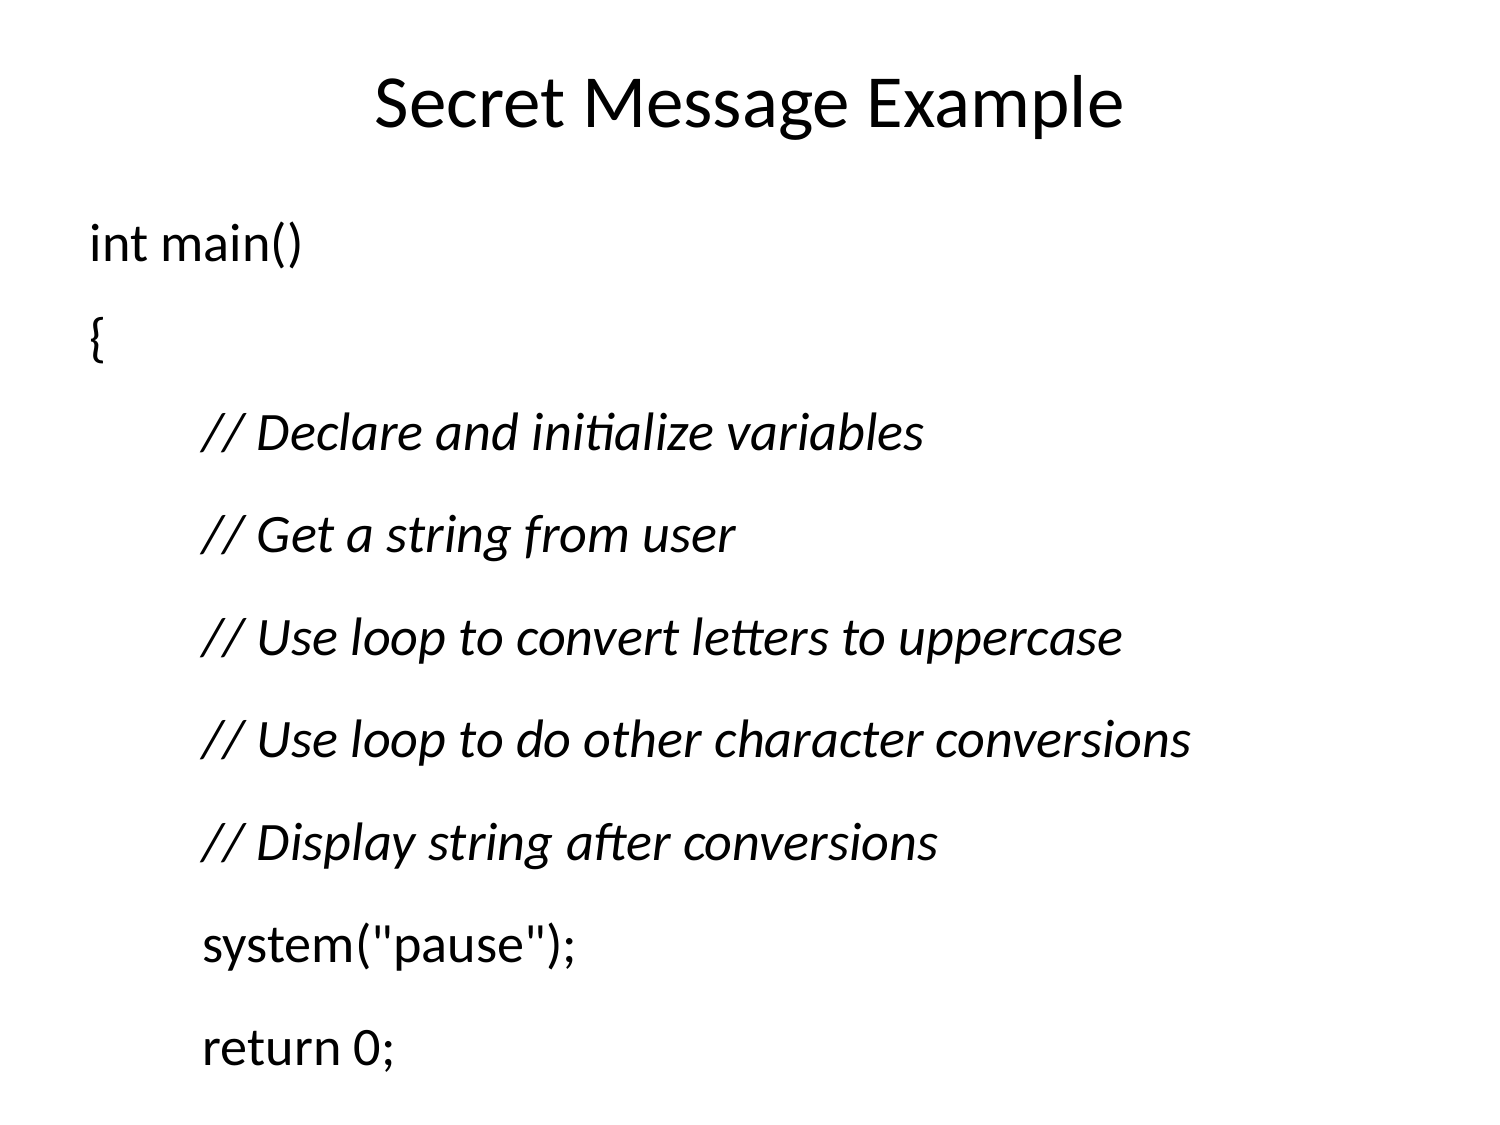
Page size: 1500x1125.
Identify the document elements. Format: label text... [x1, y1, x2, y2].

list int main() { // Declare and initialize variables // Get a string from user // Use loop to convert letters to uppercase // Use loop to do other character conversions // Display string after conversions system("pause"); return 0; } [75, 200, 1425, 1005]
title Secret Message Example [75, 45, 1425, 163]
